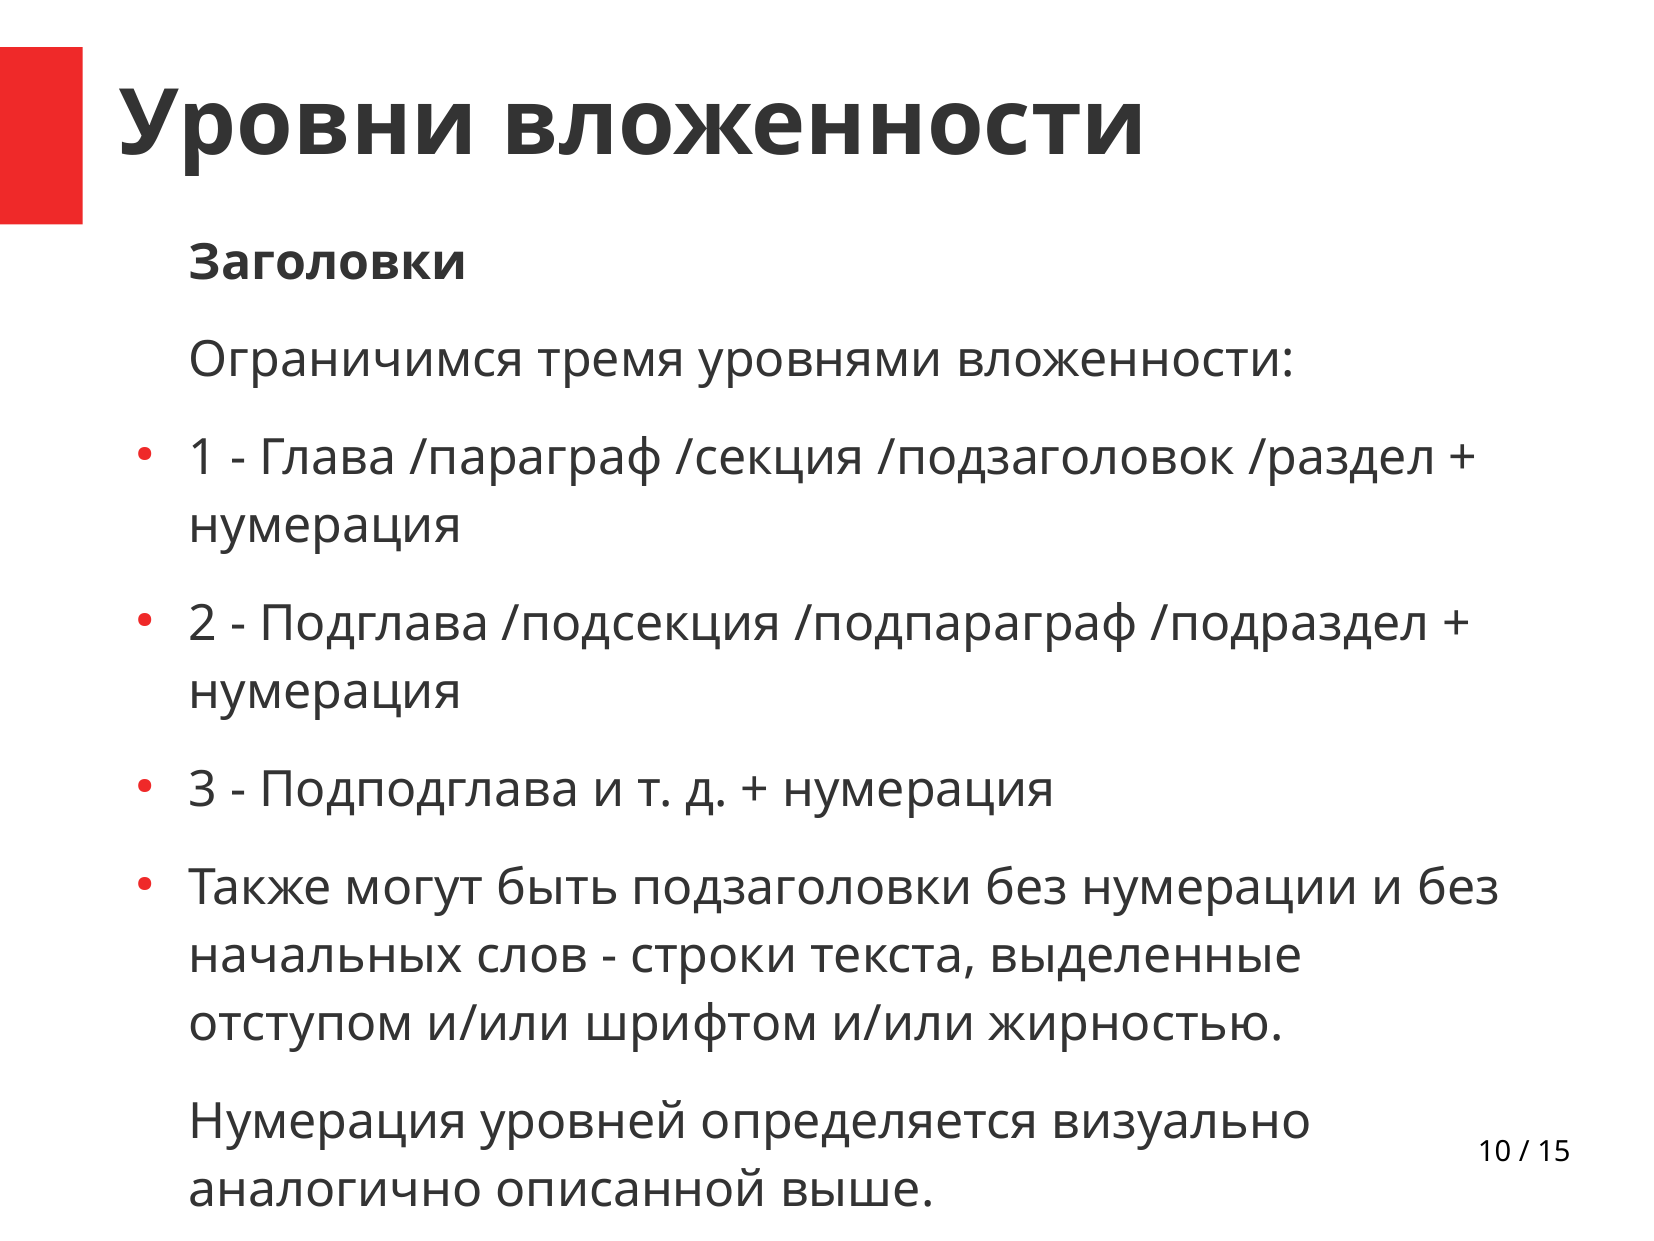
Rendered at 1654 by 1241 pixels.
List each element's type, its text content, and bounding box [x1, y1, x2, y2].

list Заголовки Ограничимся тремя уровнями вложенности: 1 - Глава /параграф /секция /подзаголовок /раздел + нумерация 2 - Подглава /подсекция /подпараграф /подраздел + нумерация 3 - Подподглава и т. д. + нумерация Также могут быть подзаголовки без нумерации и без начальных слов - строки текста, выделенные отступом и/или шрифтом и/или жирностью. Нумерация уровней определяется визуально аналогично описанной выше. [118, 225, 1536, 945]
title Уровни вложенности [118, 49, 1477, 189]
